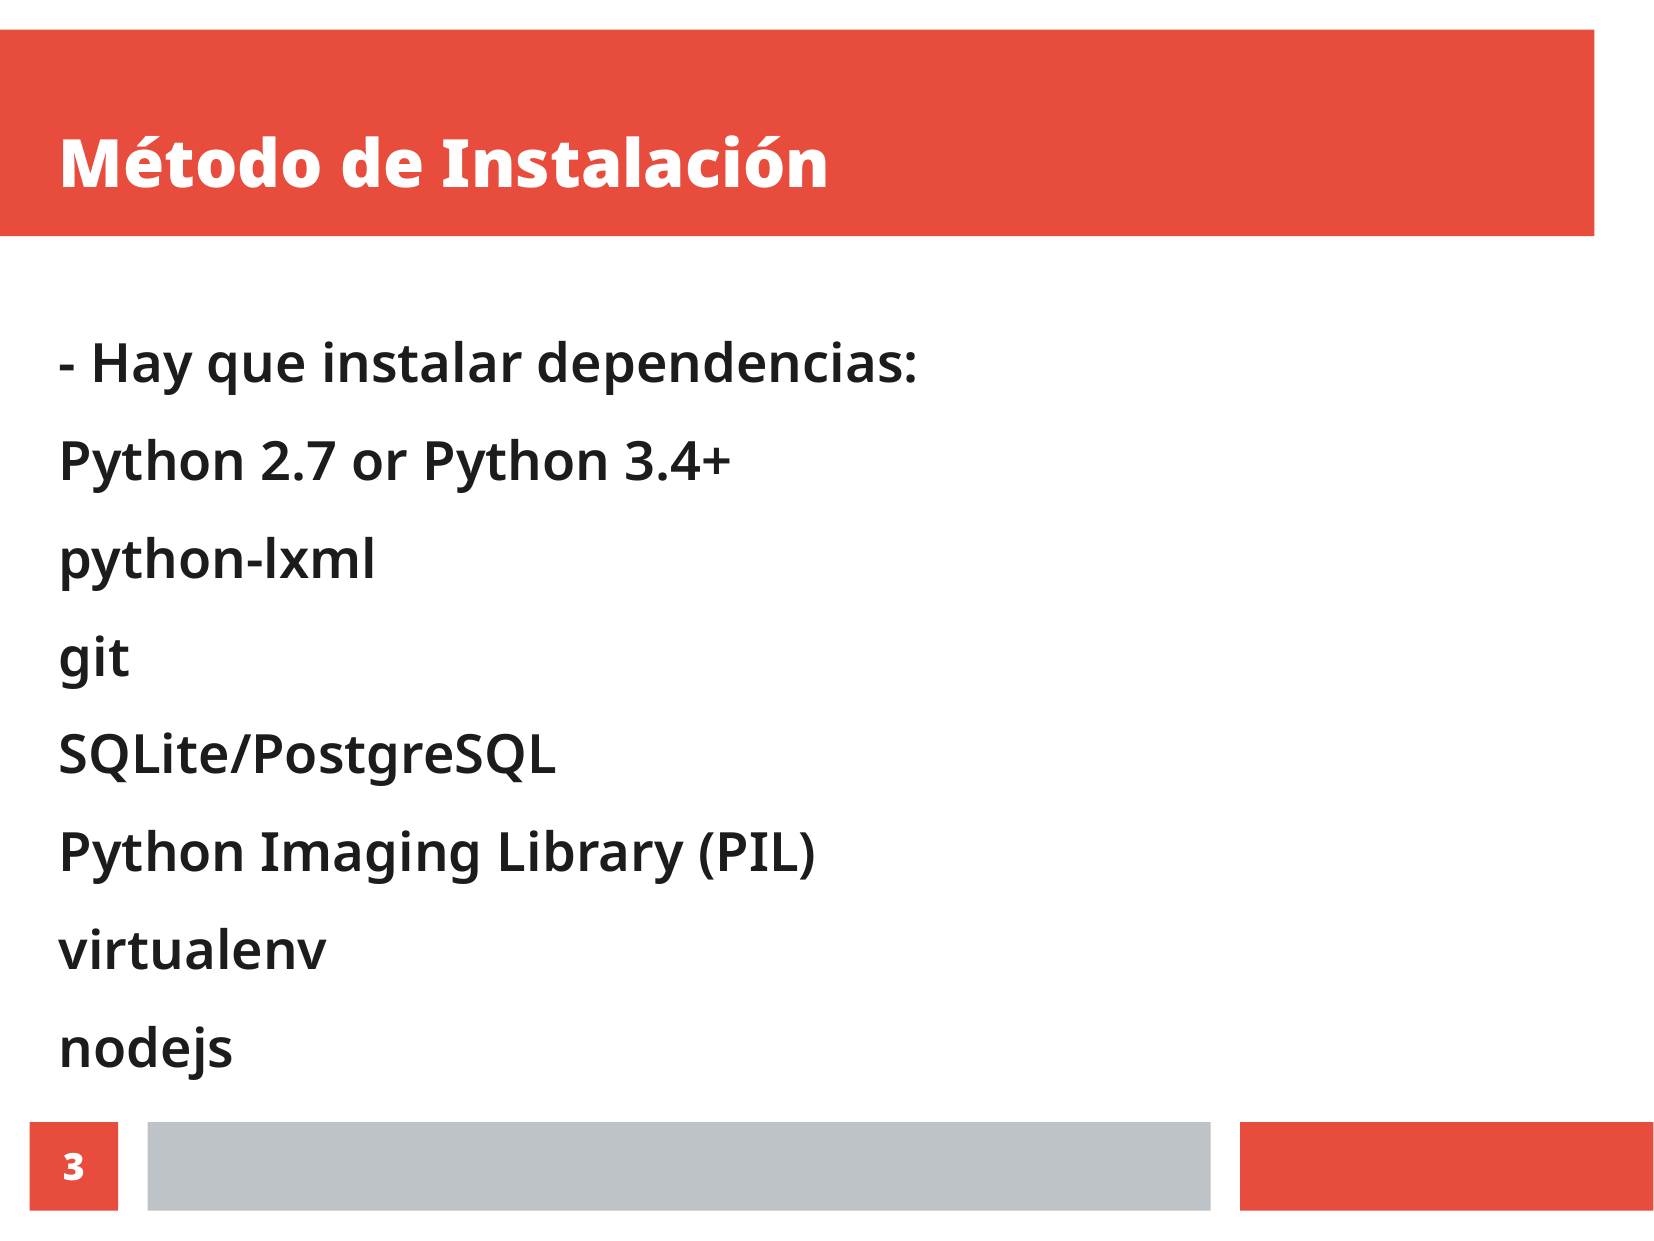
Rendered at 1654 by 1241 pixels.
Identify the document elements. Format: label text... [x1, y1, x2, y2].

list - Hay que instalar dependencias: Python 2.7 or Python 3.4+ python-lxml git SQLite/PostgreSQL Python Imaging Library (PIL) virtualenv nodejs [59, 324, 1565, 1093]
title Método de Instalación [59, 59, 1595, 207]
